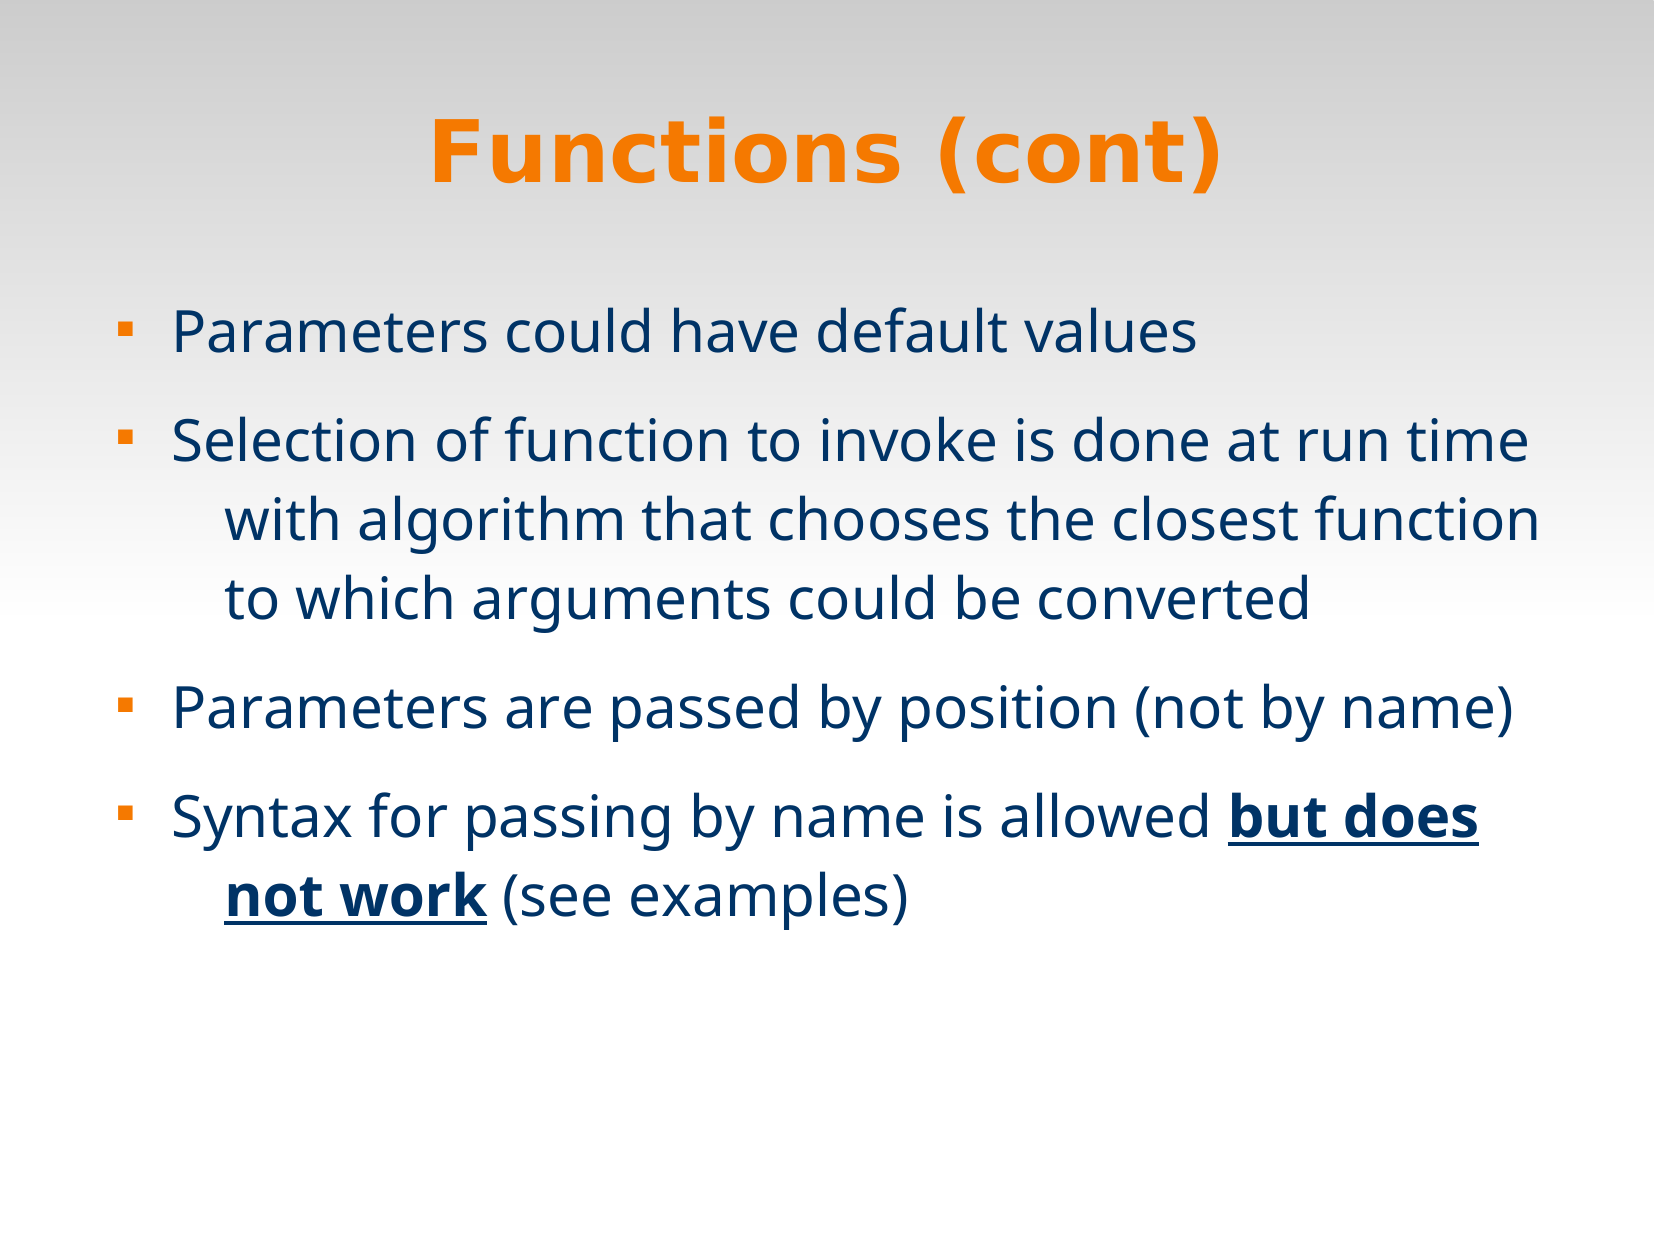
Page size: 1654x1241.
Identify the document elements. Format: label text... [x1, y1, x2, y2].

list Parameters could have default values Selection of function to invoke is done at run time with algorithm that chooses the closest function to which arguments could be converted Parameters are passed by position (not by name) Syntax for passing by name is allowed but does not work (see examples) [82, 290, 1571, 1109]
title Functions (cont) [82, 49, 1571, 257]
